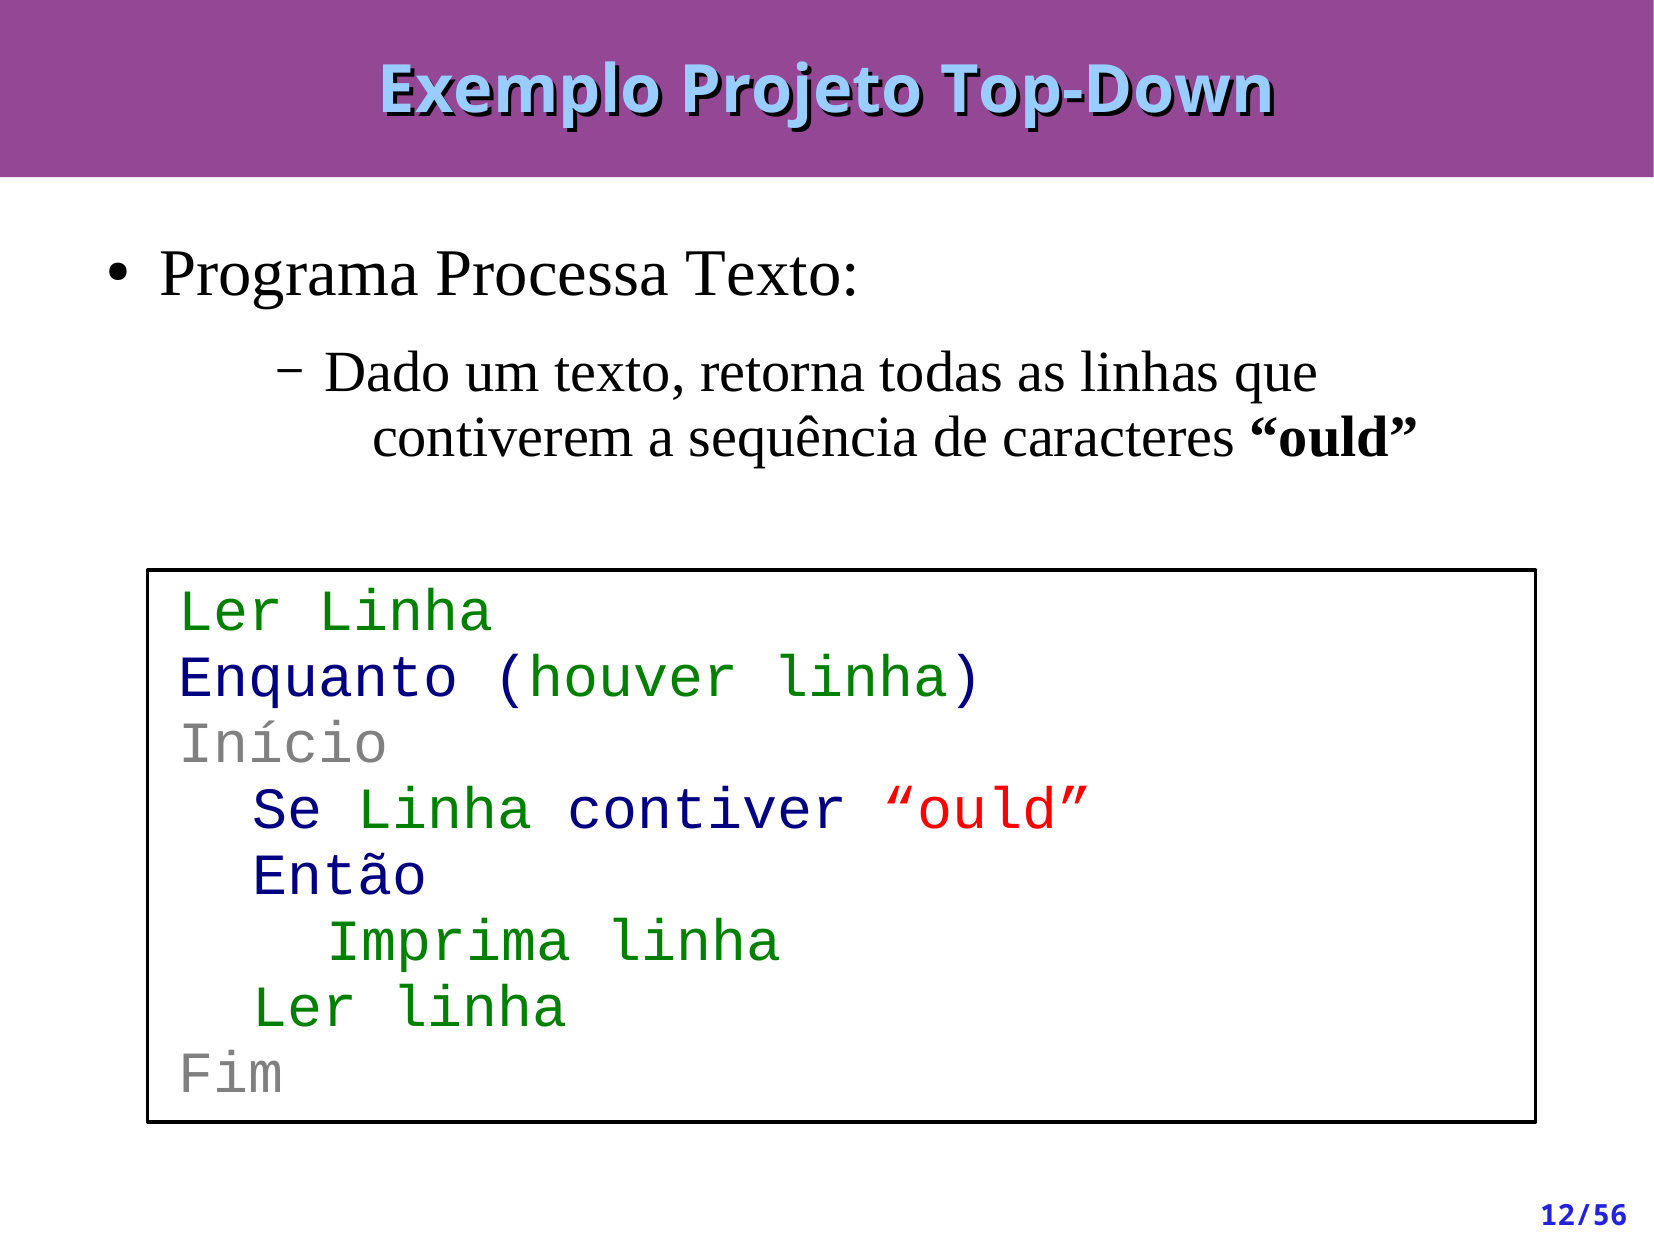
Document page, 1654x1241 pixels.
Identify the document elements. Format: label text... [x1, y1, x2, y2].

list Programa Processa Texto: Dado um texto, retorna todas as linhas que contiverem a sequência de caracteres “ould” [88, 236, 1577, 1055]
text_box Ler Linha Enquanto (houver linha) Início Se Linha contiver “ould” Então Imprima linha Ler linha Fim [147, 570, 1536, 1123]
title Exemplo Projeto Top-Down [82, 0, 1571, 176]
